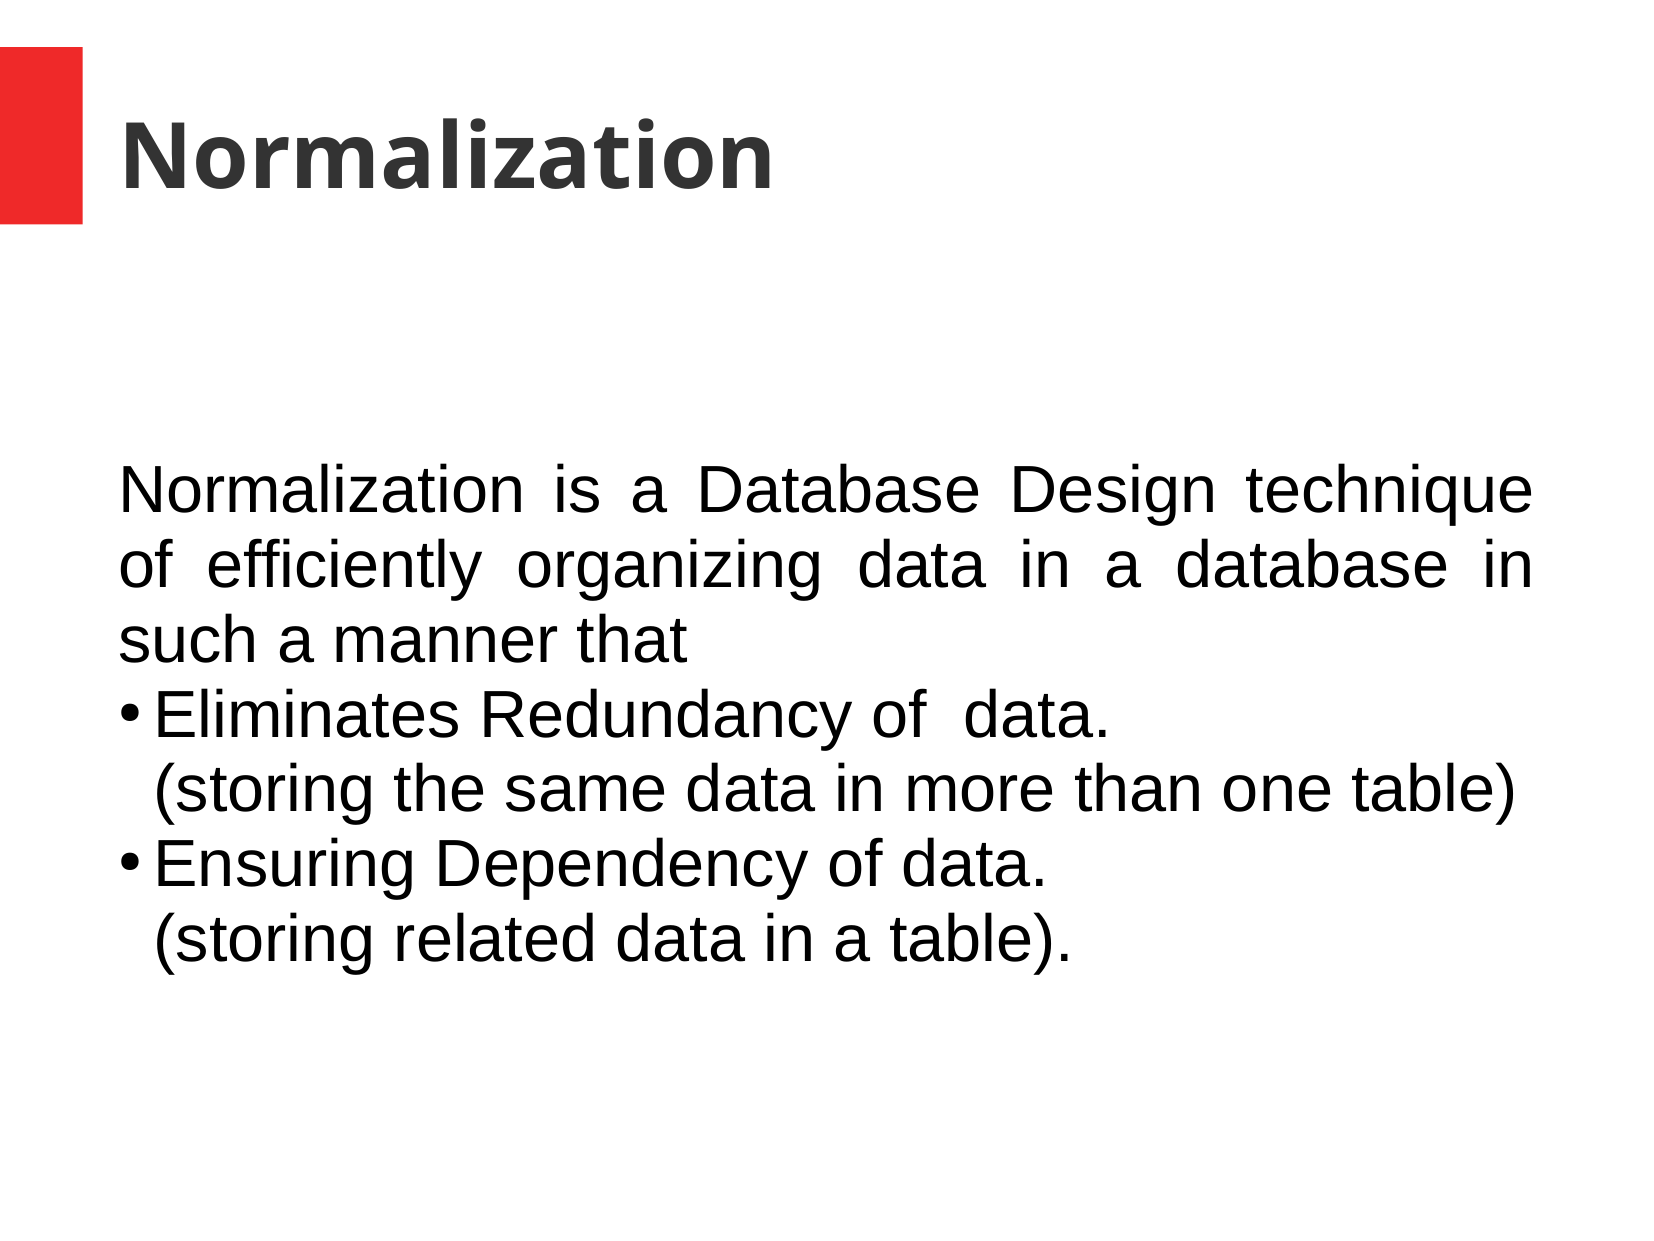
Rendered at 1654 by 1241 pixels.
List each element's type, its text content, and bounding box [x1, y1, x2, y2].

subtitle Normalization is a Database Design technique of efficiently organizing data in a database in such a manner that Eliminates Redundancy of data. (storing the same data in more than one table) Ensuring Dependency of data. (storing related data in a table). [118, 354, 1536, 1074]
title Normalization [118, 49, 1571, 257]
